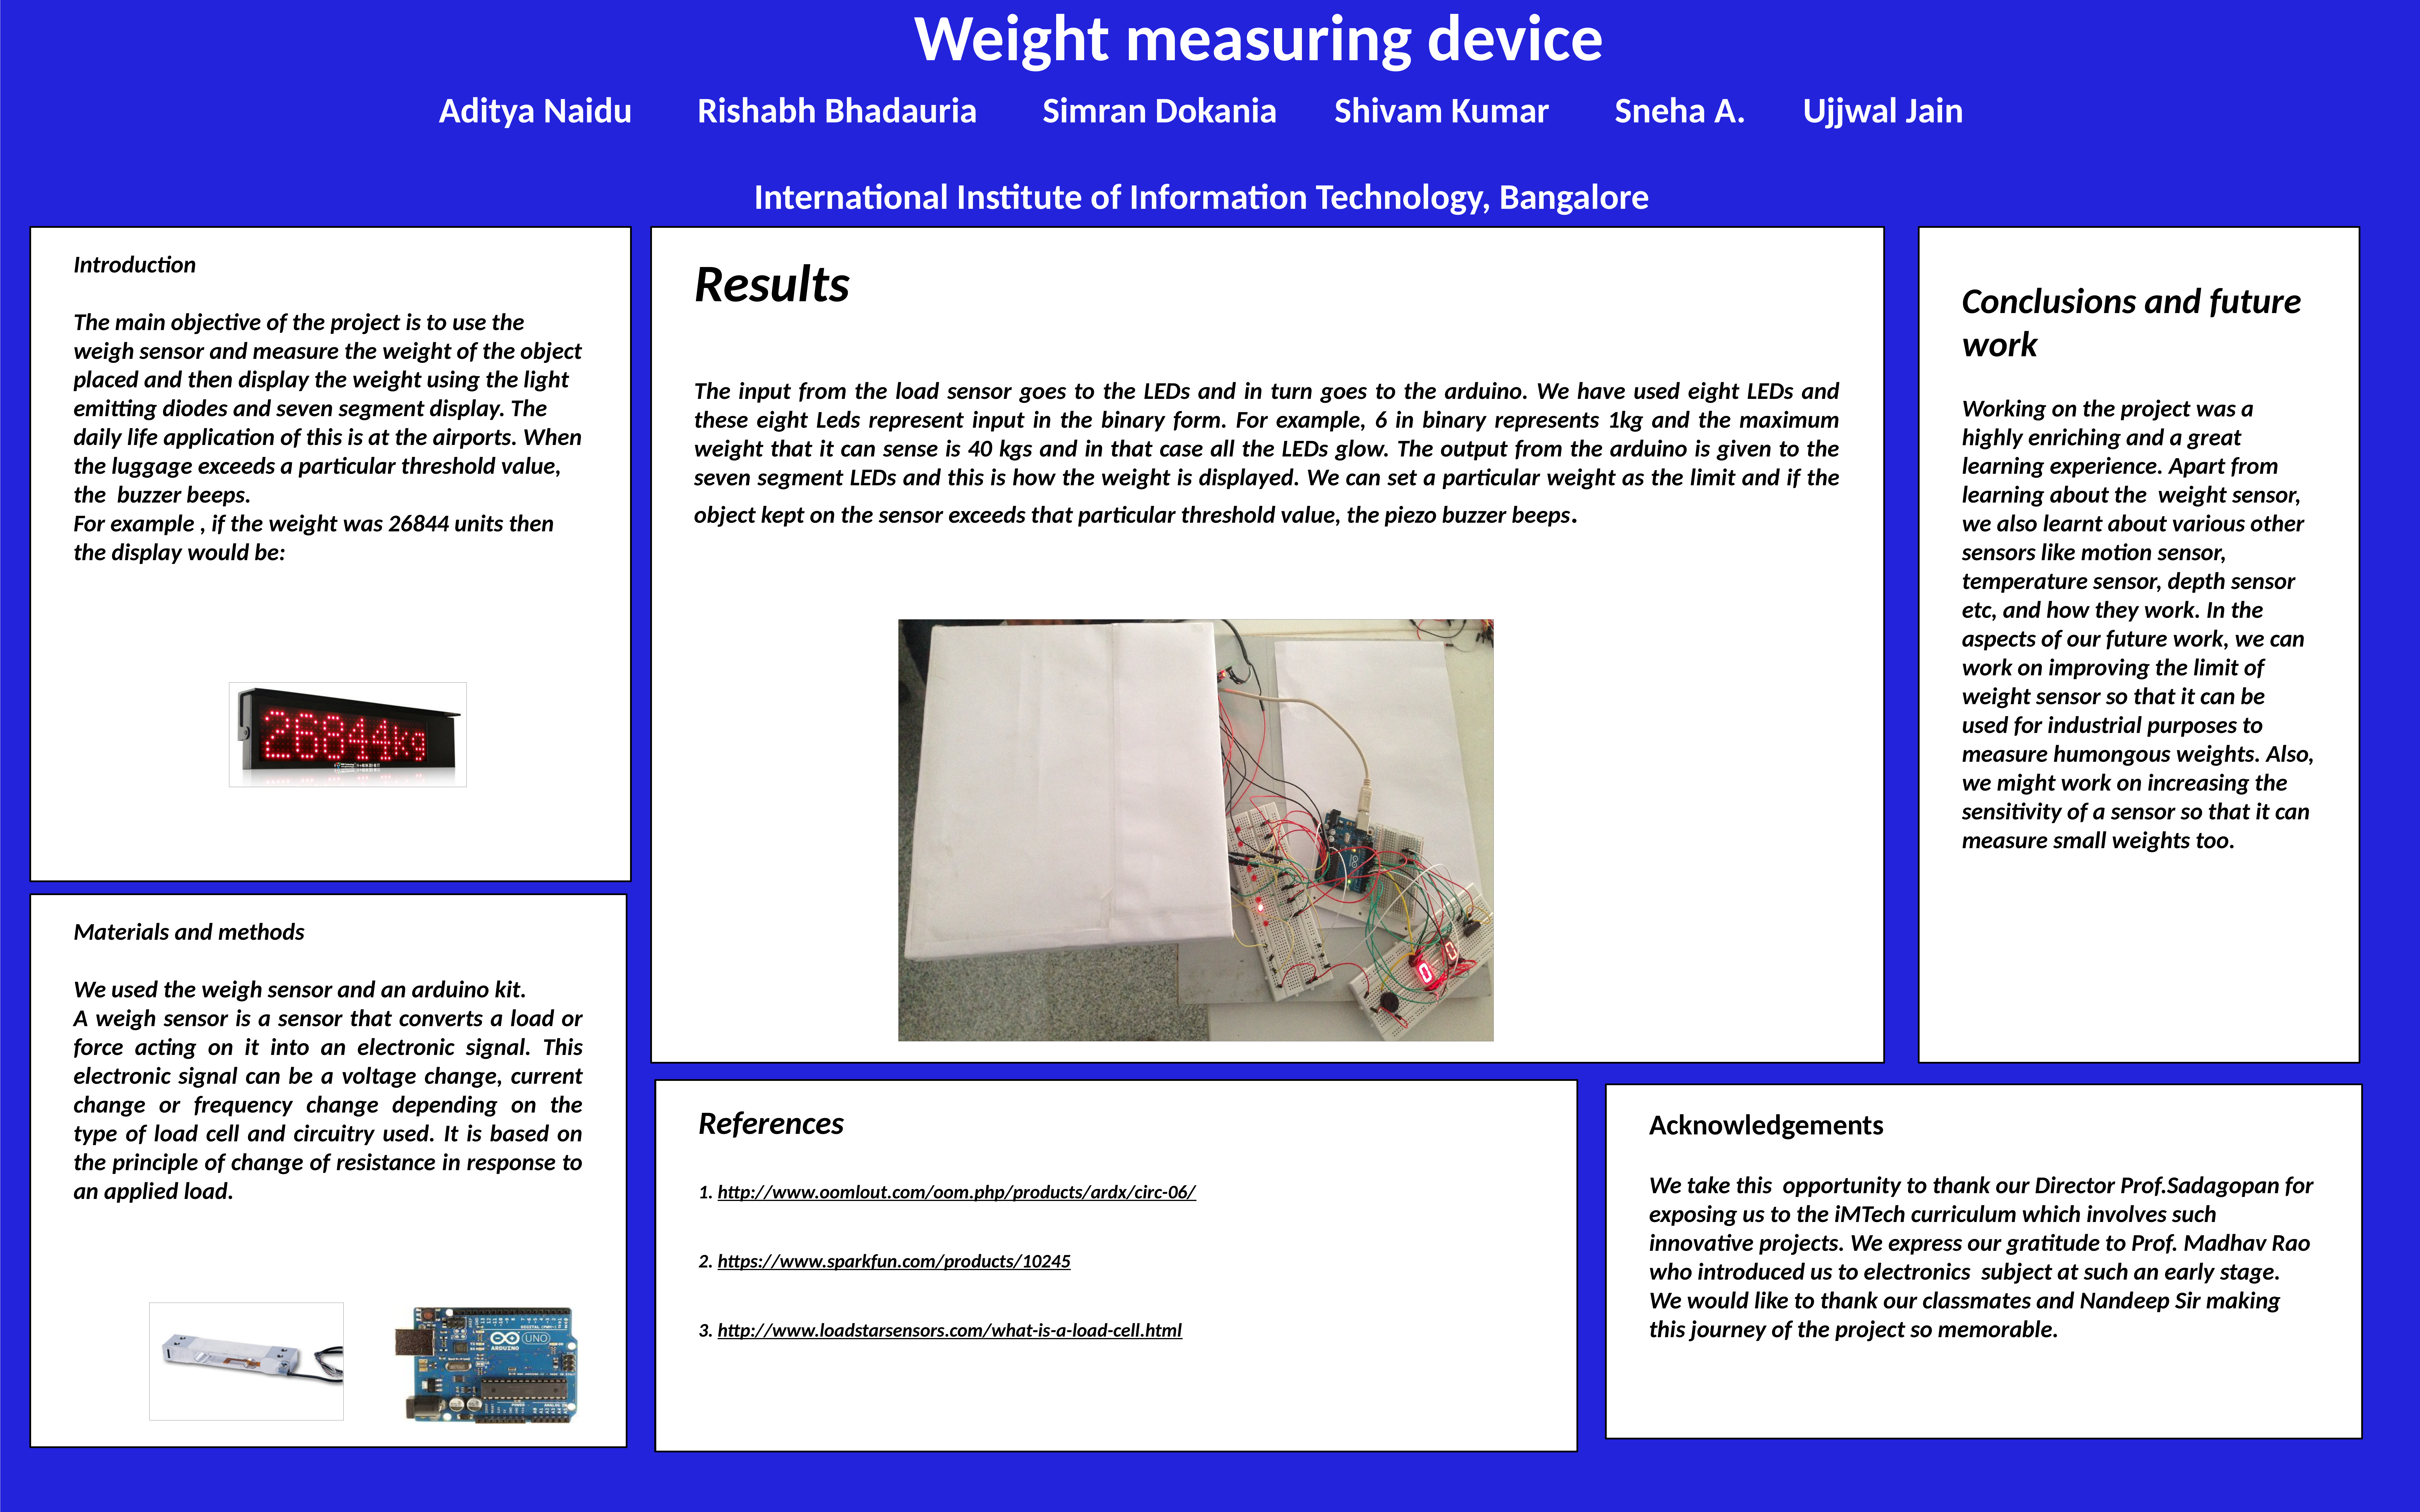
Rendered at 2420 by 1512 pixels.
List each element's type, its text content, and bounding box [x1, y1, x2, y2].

picture [149, 1303, 344, 1420]
text_box Results The input from the load sensor goes to the LEDs and in turn goes to the arduino. We have used eight LEDs and these eight Leds represent input in the binary form. For example, 6 in binary represents 1kg and the maximum weight that it can sense is 40 kgs and in that case all the LEDs glow. The output from the arduino is given to the seven segment LEDs and this is how the weight is displayed. We can set a particular weight as the limit and if the object kept on the sensor exceeds that particular threshold value, the piezo buzzer beeps. [651, 227, 1884, 1063]
text_box References 1. http://www.oomlout.com/oom.php/products/ardx/circ-06/ 2. https://www.sparkfun.com/products/10245 3. http://www.loadstarsensors.com/what-is-a-load-cell.html [655, 1080, 1577, 1452]
text_box Aditya Naidu Rishabh Bhadauria Simran Dokania Shivam Kumar Sneha A. Ujjwal Jain International Institute of Information Technology, Bangalore [75, 75, 2329, 227]
text_box Materials and methods We used the weigh sensor and an arduino kit. A weigh sensor is a sensor that converts a load or force acting on it into an electronic signal. This electronic signal can be a voltage change, current change or frequency change depending on the type of load cell and circuitry used. It is based on the principle of change of resistance in response to an applied load. [30, 894, 627, 1447]
text_box [0, 0, 2420, 1512]
text_box Acknowledgements We take this opportunity to thank our Director Prof.Sadagopan for exposing us to the iMTech curriculum which involves such innovative projects. We express our gratitude to Prof. Madhav Rao who introduced us to electronics subject at such an early stage. We would like to thank our classmates and Nandeep Sir making this journey of the project so memorable. [1606, 1084, 2362, 1439]
picture [229, 682, 467, 787]
text_box Conclusions and future work Working on the project was a highly enriching and a great learning experience. Apart from learning about the weight sensor, we also learnt about various other sensors like motion sensor, temperature sensor, depth sensor etc, and how they work. In the aspects of our future work, we can work on improving the limit of weight sensor so that it can be used for industrial purposes to measure humongous weights. Also, we might work on increasing the sensitivity of a sensor so that it can measure small weights too. [1919, 227, 2360, 1063]
picture [393, 1307, 579, 1424]
picture [898, 619, 1494, 1041]
text_box Introduction The main objective of the project is to use the weigh sensor and measure the weight of the object placed and then display the weight using the light emitting diodes and seven segment display. The daily life application of this is at the airports. When the luggage exceeds a particular threshold value, the buzzer beeps. For example , if the weight was 26844 units then the display would be: [30, 227, 631, 881]
text_box Weight measuring device [90, 0, 2420, 76]
